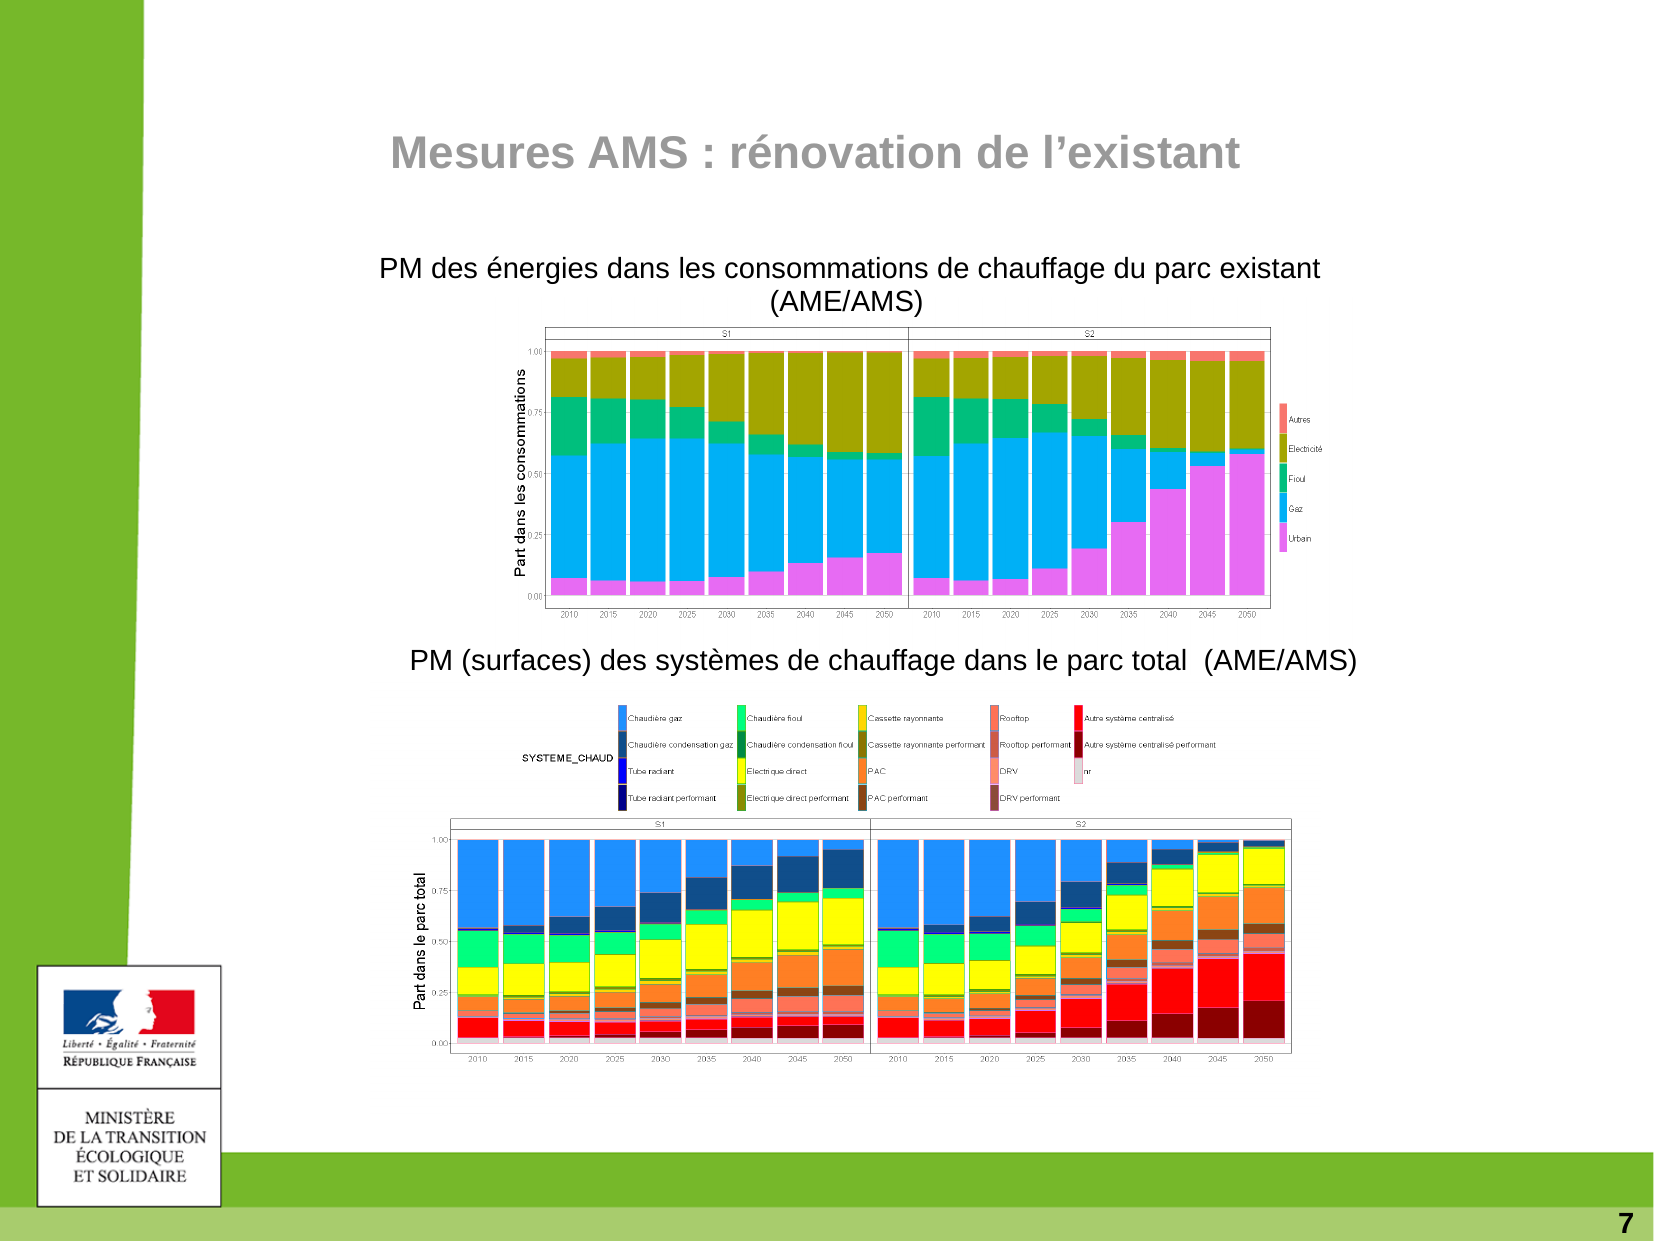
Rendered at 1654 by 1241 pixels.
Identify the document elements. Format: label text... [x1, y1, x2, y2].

title Mesures AMS : rénovation de l’existant [72, 49, 1561, 257]
text_box PM (surfaces) des systèmes de chauffage dans le parc total (AME/AMS) [316, 636, 1461, 685]
picture [0, 0, 1654, 1241]
text_box PM des énergies dans les consommations de chauffage du parc existant (AME/AMS) [303, 244, 1399, 368]
